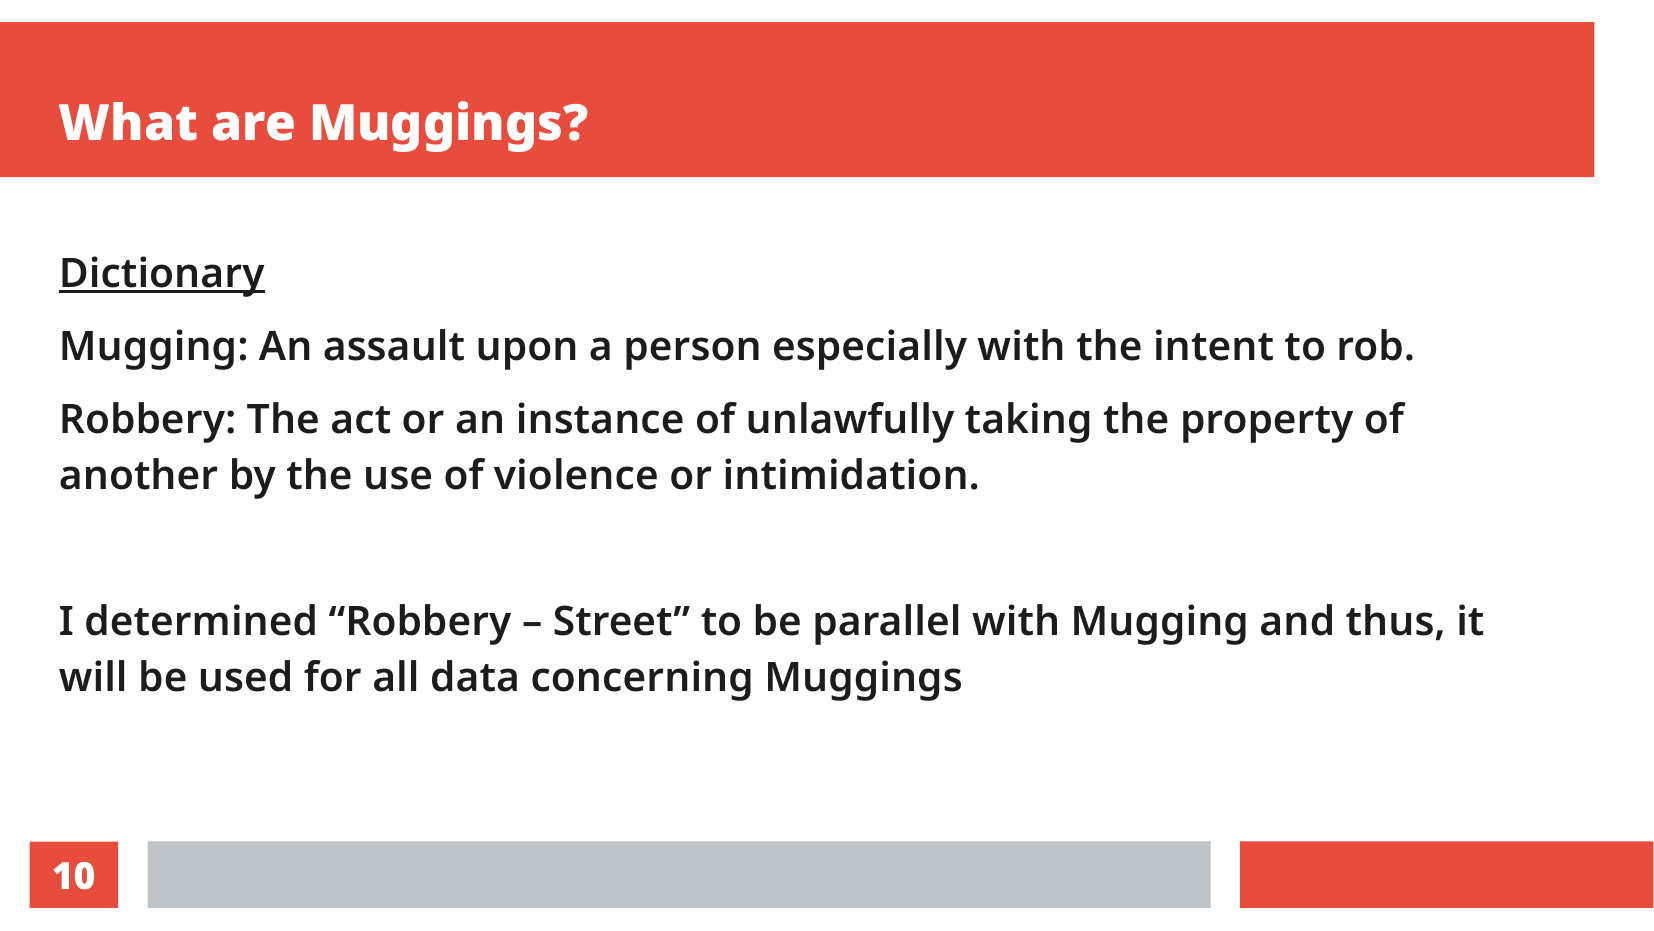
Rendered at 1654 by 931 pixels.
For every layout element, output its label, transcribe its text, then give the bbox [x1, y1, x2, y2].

list Dictionary Mugging: An assault upon a person especially with the intent to rob. Robbery: The act or an instance of unlawfully taking the property of another by the use of violence or intimidation. I determined “Robbery – Street” to be parallel with Mugging and thus, it will be used for all data concerning Muggings [59, 243, 1565, 820]
title What are Muggings? [59, 44, 1595, 156]
